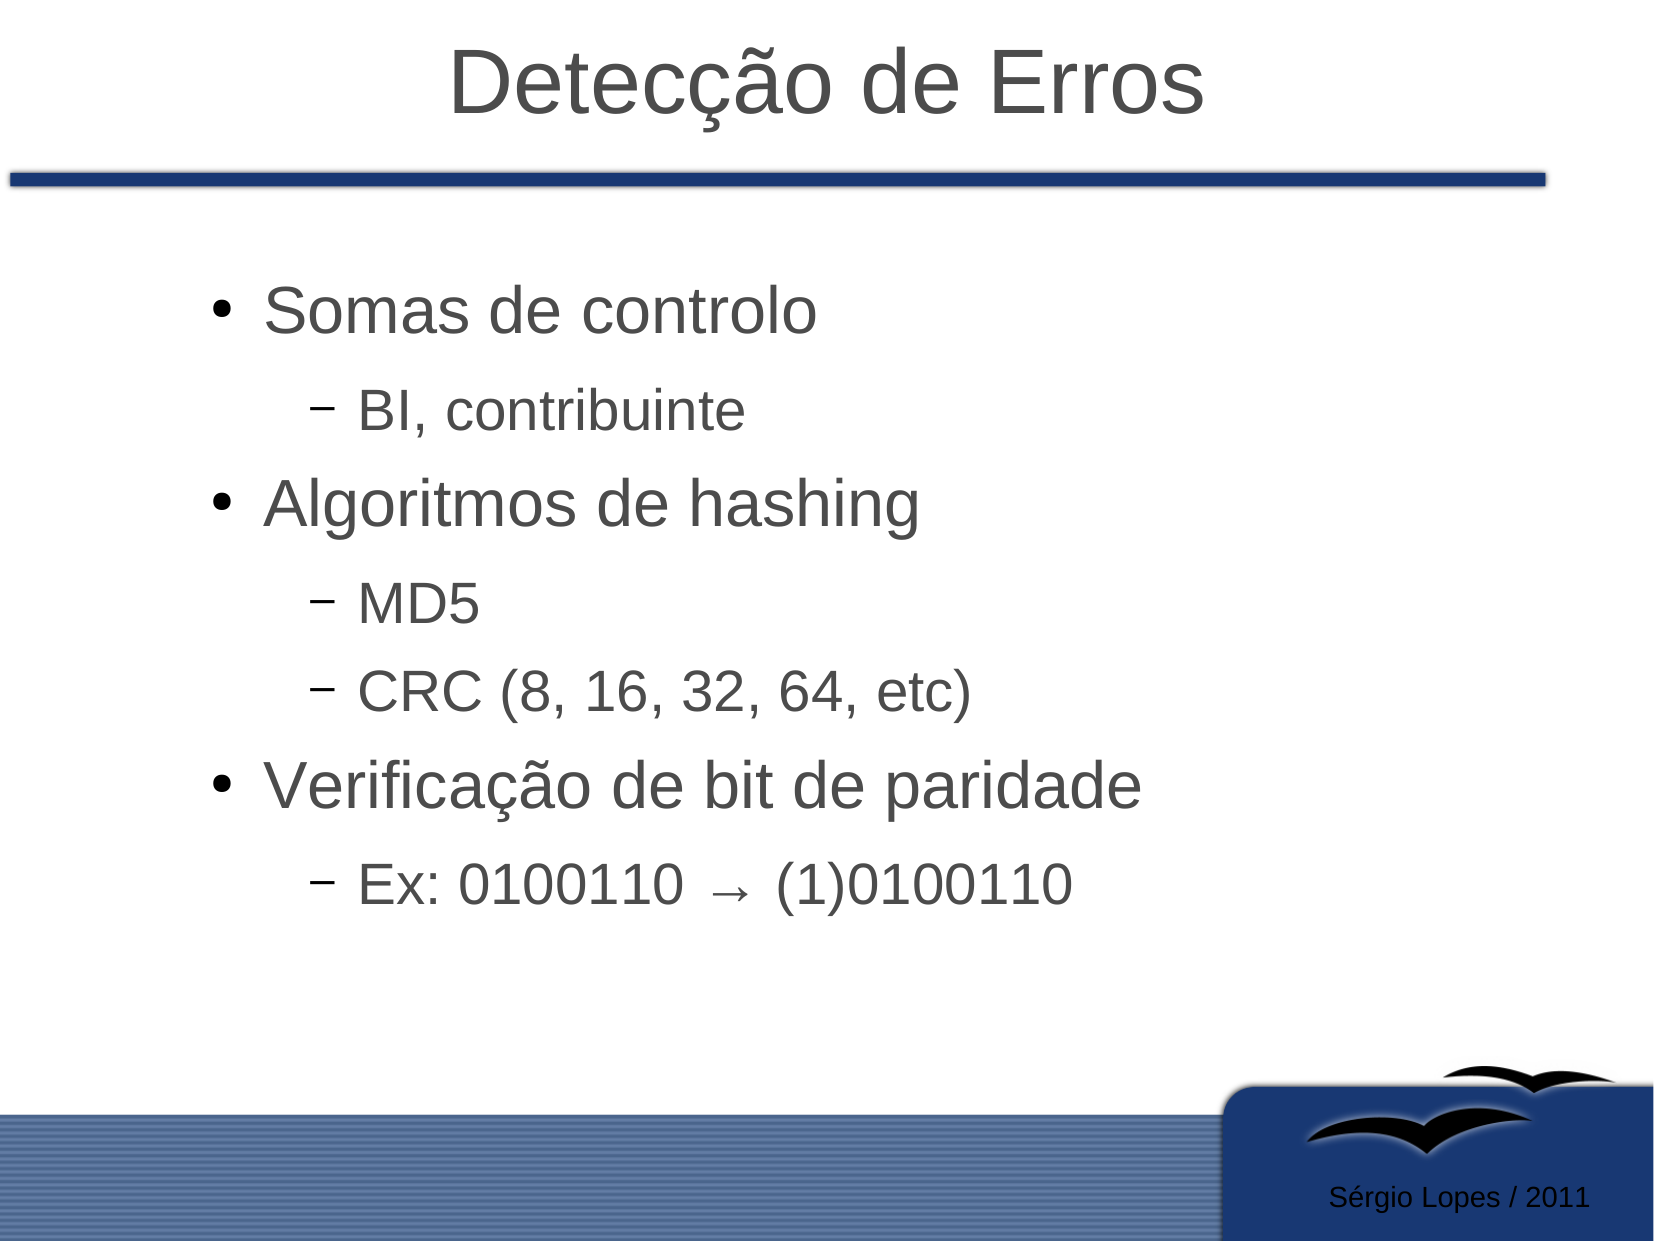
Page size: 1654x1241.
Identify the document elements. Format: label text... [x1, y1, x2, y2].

text_box Sérgio Lopes / 2011 [1328, 1181, 1588, 1214]
picture [0, 0, 1654, 1241]
title Detecção de Erros [121, 0, 1534, 164]
list Somas de controlo BI, contribuinte Algoritmos de hashing MD5 CRC (8, 16, 32, 64, etc) Verificação de bit de paridade Ex: 0100110 → (1)0100110 [121, 273, 1534, 1056]
